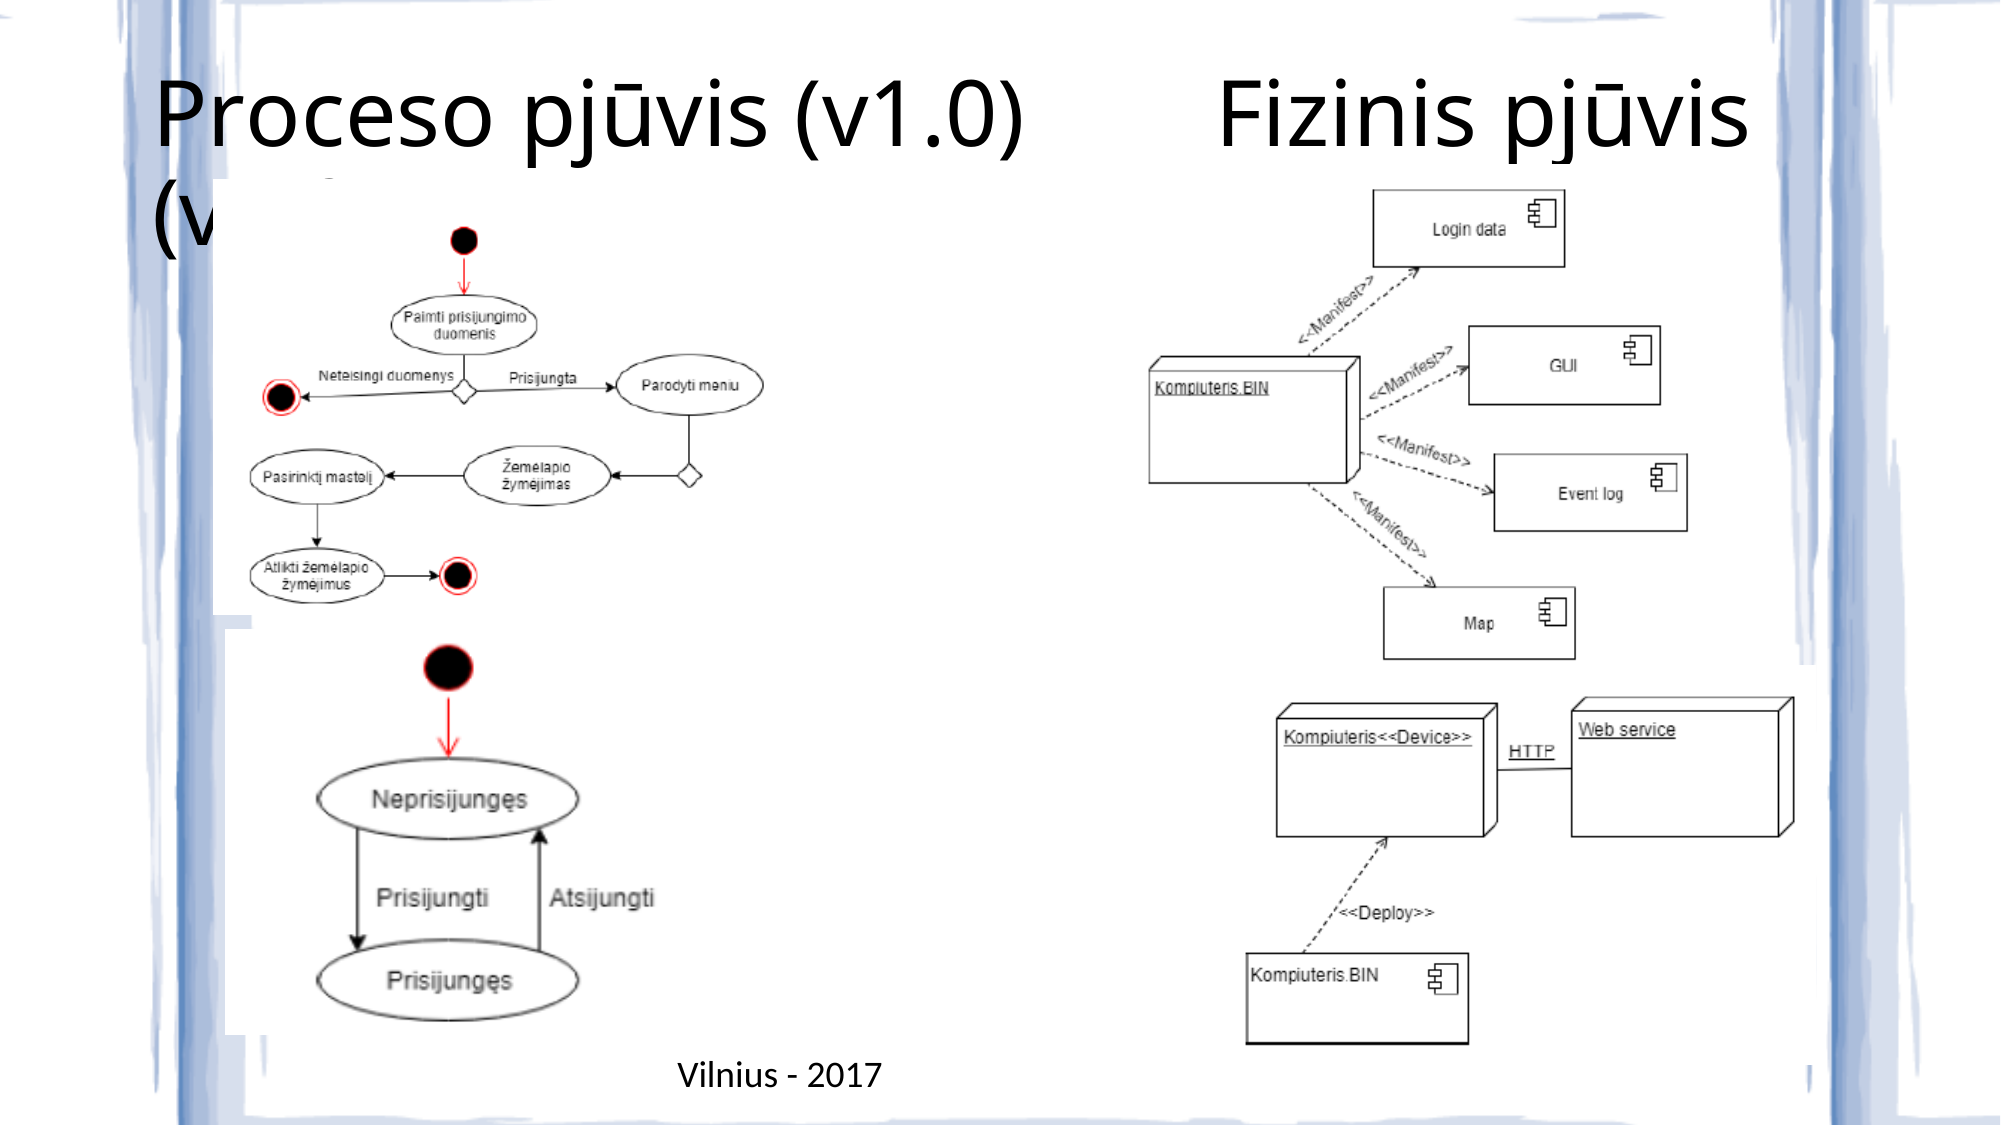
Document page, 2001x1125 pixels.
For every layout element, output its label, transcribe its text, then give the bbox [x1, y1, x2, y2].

title Proceso pjūvis (v1.0) Fizinis pjūvis (v1.0) [137, 59, 1863, 278]
picture [0, 0, 2001, 1125]
footer Vilnius - 2017 [662, 1042, 1338, 1103]
